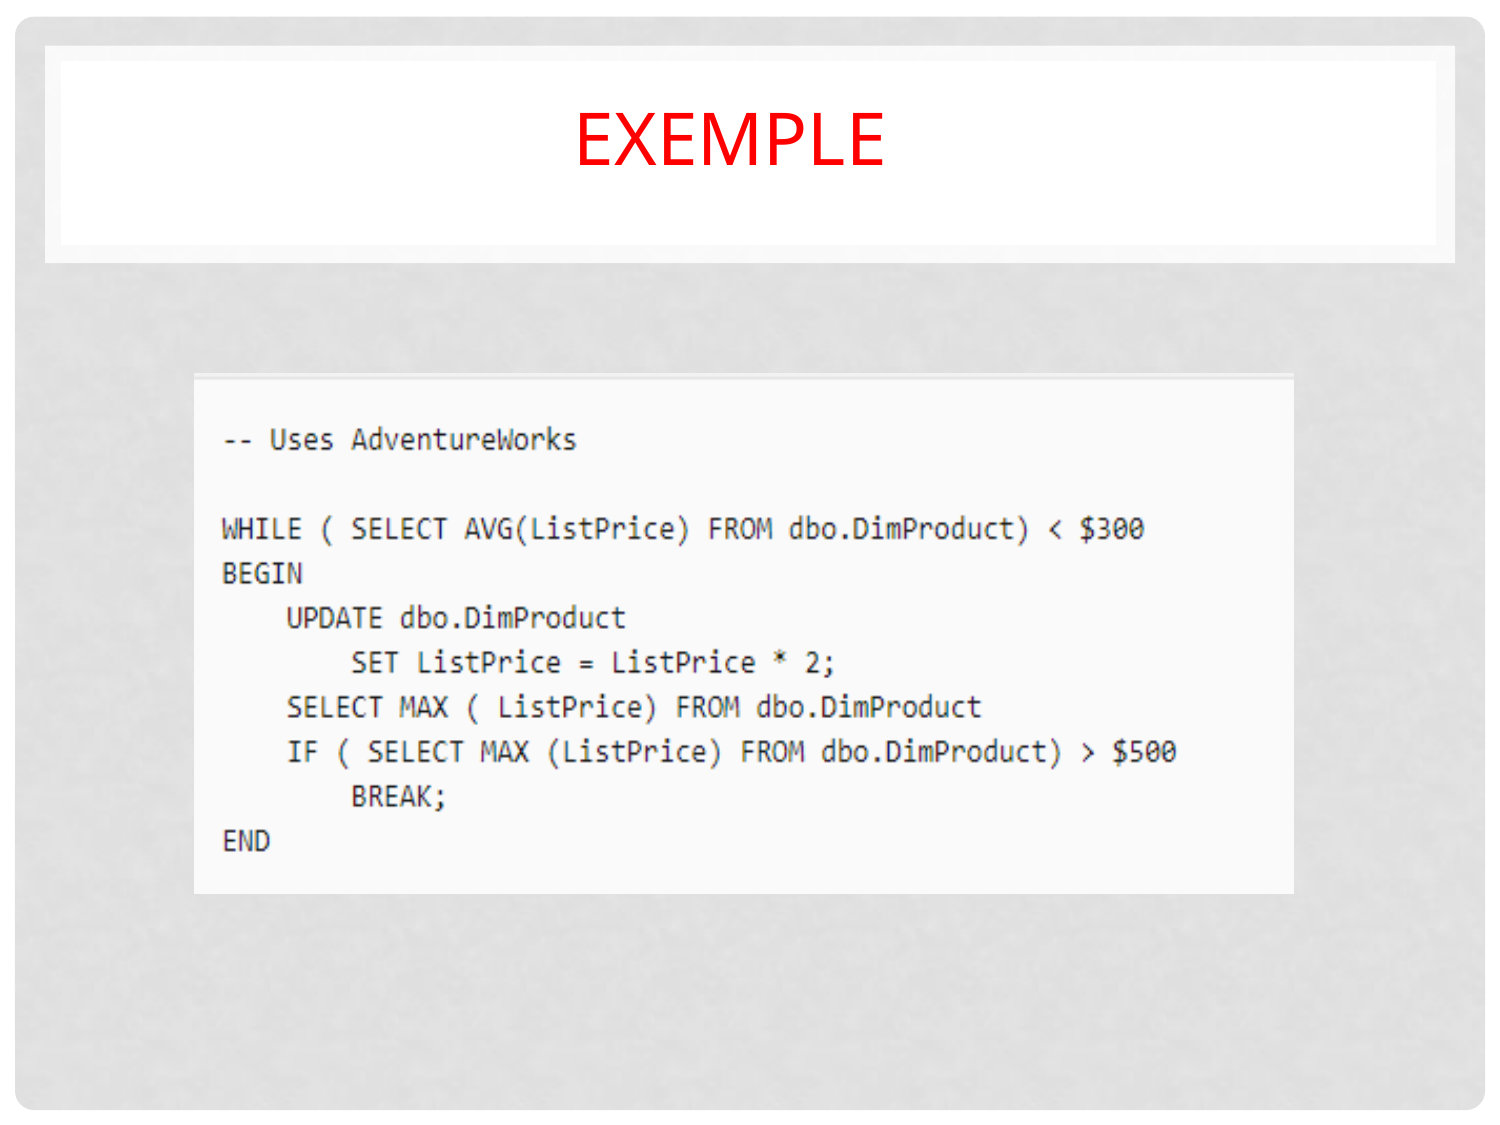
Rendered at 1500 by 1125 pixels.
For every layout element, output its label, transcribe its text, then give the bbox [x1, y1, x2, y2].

picture [194, 373, 1294, 894]
title Exemple [64, 42, 1415, 231]
